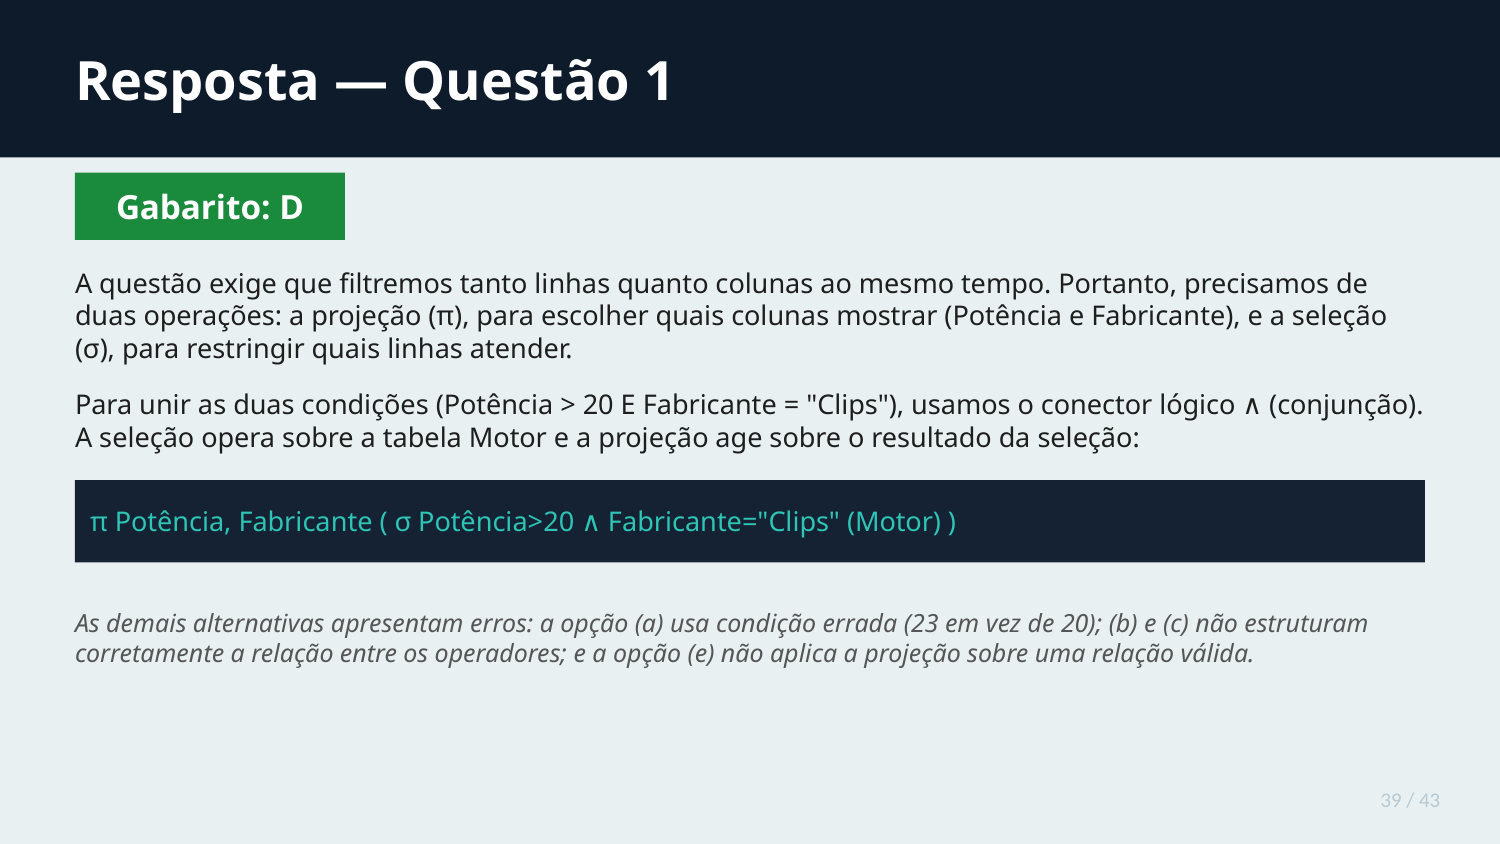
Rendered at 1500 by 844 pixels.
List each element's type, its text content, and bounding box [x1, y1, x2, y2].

text_box π Potência, Fabricante ( σ Potência>20 ∧ Fabricante="Clips" (Motor) ) [89, 482, 1410, 558]
text_box 39 / 43 [1274, 772, 1455, 825]
text_box As demais alternativas apresentam erros: a opção (a) usa condição errada (23 em vez de 20); (b) e (c) não estruturam corretamente a relação entre os operadores; e a opção (e) não aplica a projeção sobre uma relação válida. [74, 584, 1425, 690]
text_box Para unir as duas condições (Potência > 20 E Fabricante = "Clips"), usamos o conector lógico ∧ (conjunção). A seleção opera sobre a tabela Motor e a projeção age sobre o resultado da seleção: [74, 374, 1425, 465]
text_box [0, 0, 1500, 158]
text_box Resposta — Questão 1 [74, 22, 1425, 135]
text_box Gabarito: D [74, 172, 345, 240]
text_box [74, 480, 1425, 563]
text_box A questão exige que filtremos tanto linhas quanto colunas ao mesmo tempo. Portanto, precisamos de duas operações: a projeção (π), para escolher quais colunas mostrar (Potência e Fabricante), e a seleção (σ), para restringir quais linhas atender. [74, 262, 1425, 368]
